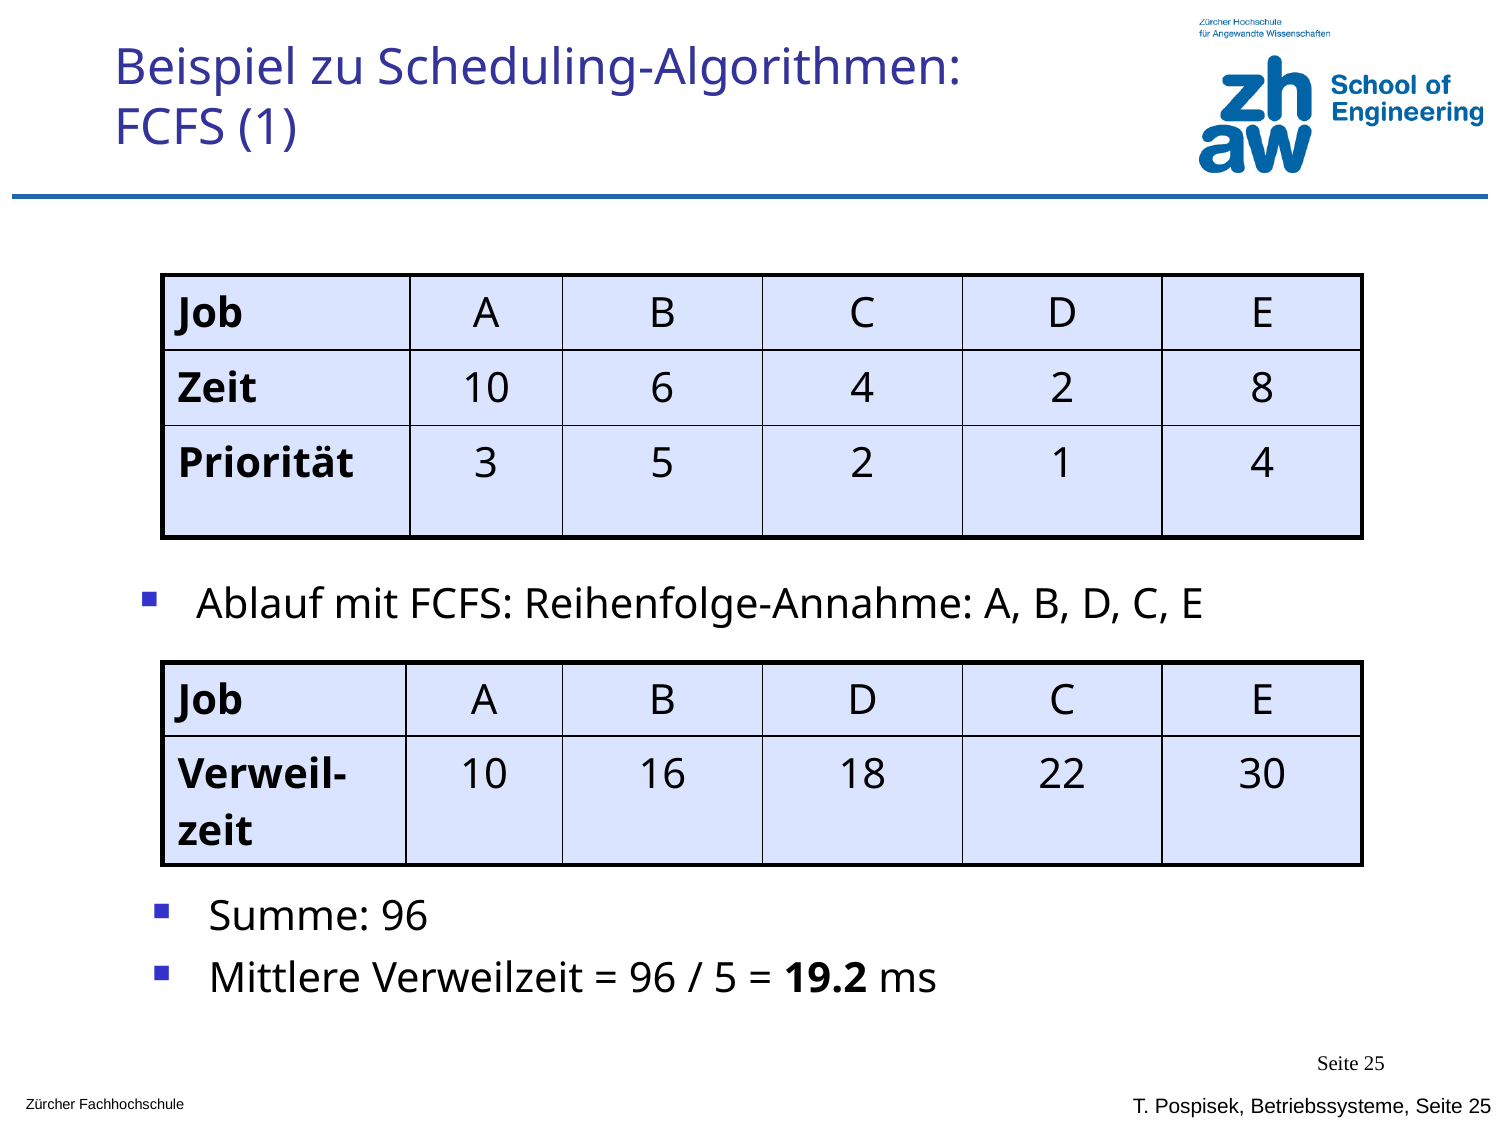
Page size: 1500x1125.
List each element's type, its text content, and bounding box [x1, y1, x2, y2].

table_cell 6 [563, 351, 762, 425]
table_header B [563, 277, 762, 349]
table_cell 3 [411, 426, 562, 535]
table_cell 10 [407, 737, 562, 863]
text_box Summe: 96 Mittlere Verweilzeit = 96 / 5 = 19.2 ms [137, 887, 1375, 950]
table_header C [963, 665, 1161, 735]
table_cell 4 [763, 351, 962, 425]
picture [1199, 19, 1483, 173]
table_cell 16 [563, 737, 762, 863]
text_box Seite <number> [1087, 1024, 1400, 1100]
table_cell 18 [763, 737, 962, 863]
table_cell Verweil-zeit [165, 737, 405, 863]
table_header A [407, 665, 562, 735]
table_cell 8 [1163, 351, 1360, 425]
table_header D [963, 277, 1161, 349]
table_cell 30 [1163, 737, 1360, 863]
table_header E [1163, 277, 1360, 349]
table_cell Priorität [165, 426, 409, 535]
list Ablauf mit FCFS: Reihenfolge-Annahme: A, B, D, C, E [125, 575, 1500, 638]
table_header A [411, 277, 562, 349]
table_cell 2 [963, 351, 1161, 425]
table_header C [763, 277, 962, 349]
table_cell 1 [963, 426, 1161, 535]
table_cell 2 [763, 426, 962, 535]
table_cell 5 [563, 426, 762, 535]
table_cell Zeit [165, 351, 409, 425]
table_cell 22 [963, 737, 1161, 863]
title Beispiel zu Scheduling-Algorithmen: FCFS (1) [99, 50, 1379, 163]
table_cell 4 [1163, 426, 1360, 535]
table_header E [1163, 665, 1360, 735]
table_header Job [165, 665, 405, 735]
table_cell 10 [411, 351, 562, 425]
table_header D [763, 665, 962, 735]
table_header Job [165, 277, 409, 349]
table_header B [563, 665, 762, 735]
